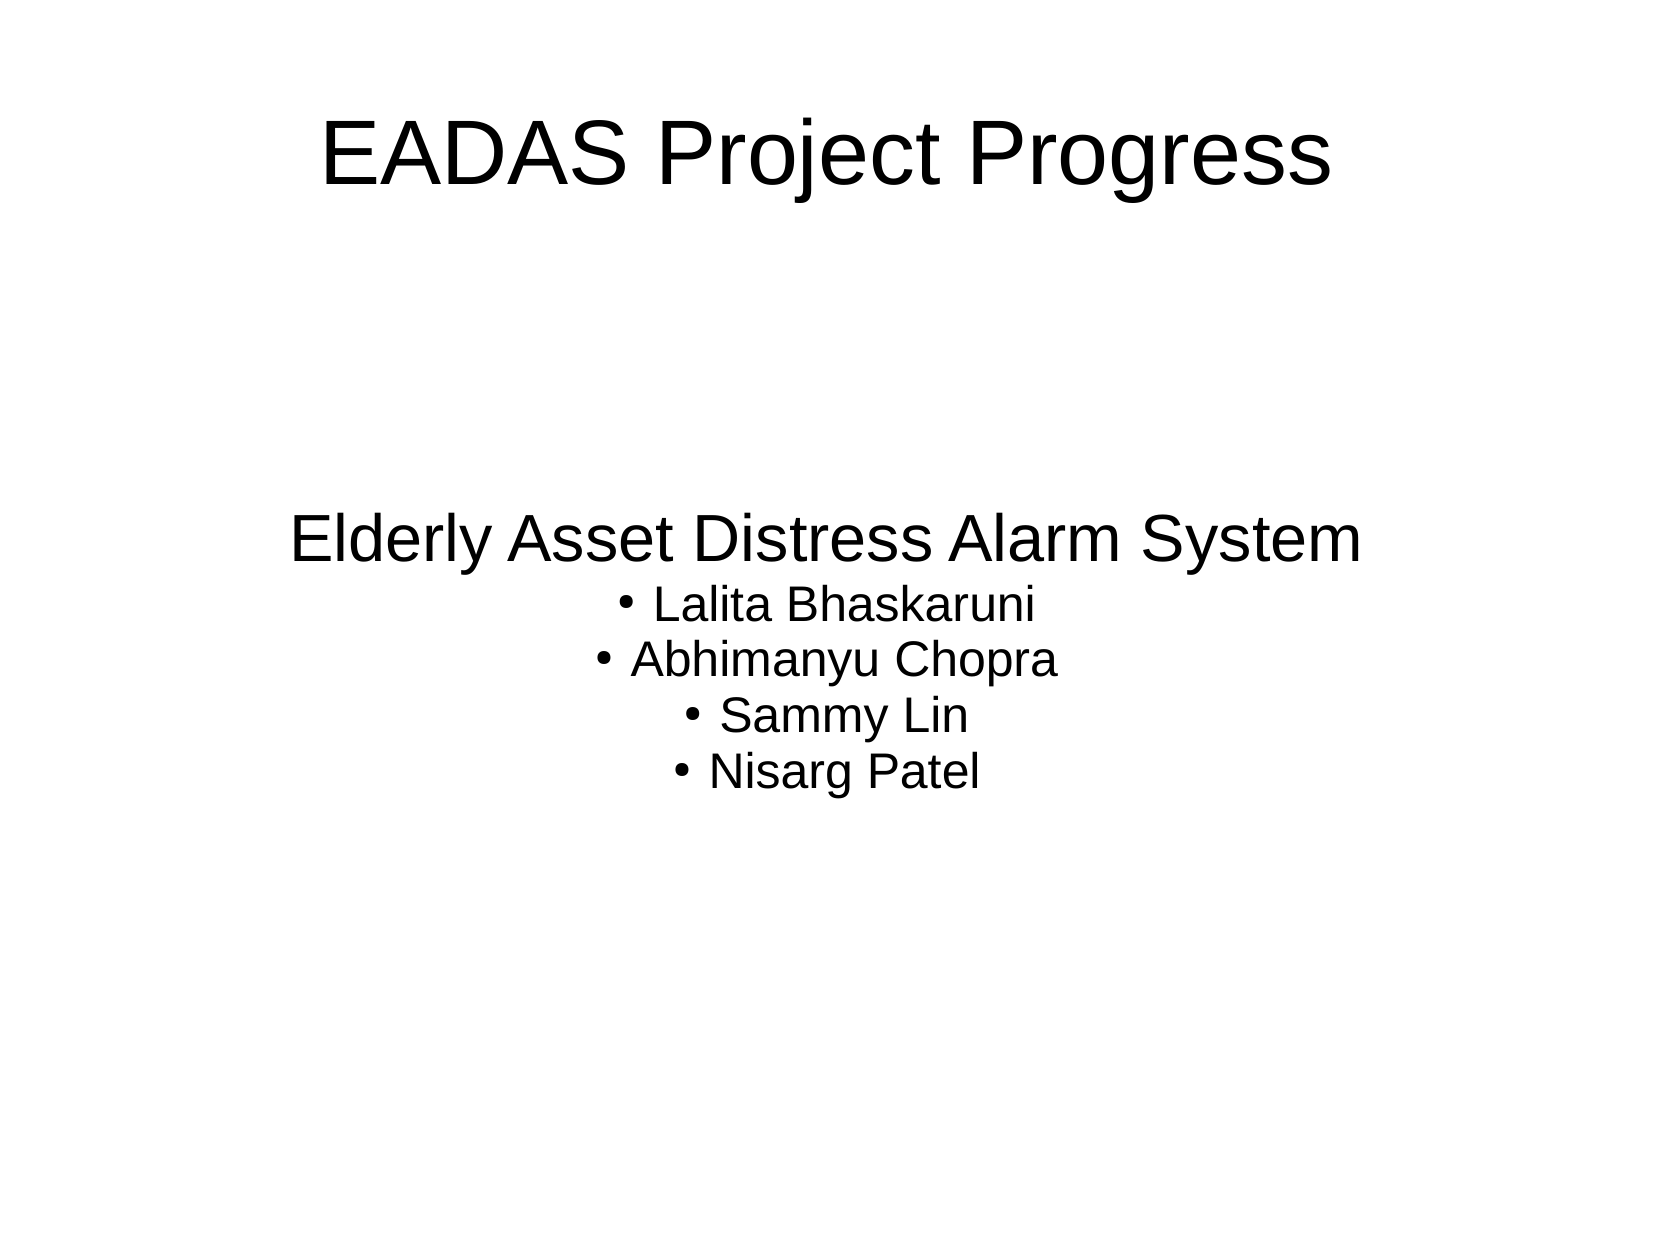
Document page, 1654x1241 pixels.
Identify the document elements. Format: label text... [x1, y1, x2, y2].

subtitle Elderly Asset Distress Alarm System Lalita Bhaskaruni Abhimanyu Chopra Sammy Lin Nisarg Patel [82, 290, 1571, 1010]
title EADAS Project Progress [82, 49, 1571, 257]
